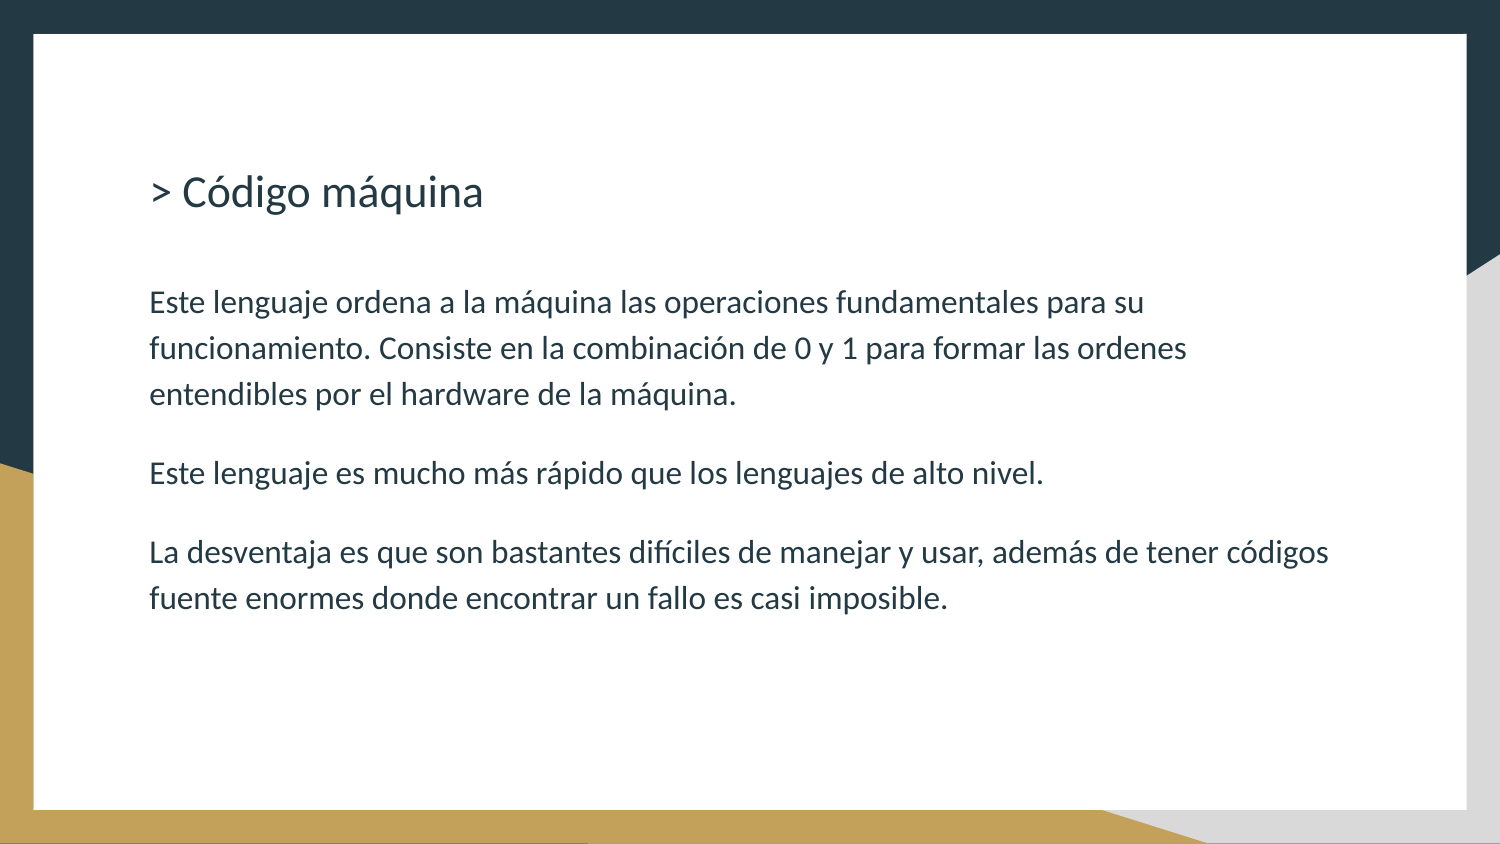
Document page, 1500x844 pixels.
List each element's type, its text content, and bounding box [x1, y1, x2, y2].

list Este lenguaje ordena a la máquina las operaciones fundamentales para su funcionamiento. Consiste en la combinación de 0 y 1 para formar las ordenes entendibles por el hardware de la máquina. Este lenguaje es mucho más rápido que los lenguajes de alto nivel. La desventaja es que son bastantes difíciles de manejar y usar, además de tener códigos fuente enormes donde encontrar un fallo es casi imposible. [134, 258, 1366, 661]
title > Código máquina [134, 138, 1366, 258]
